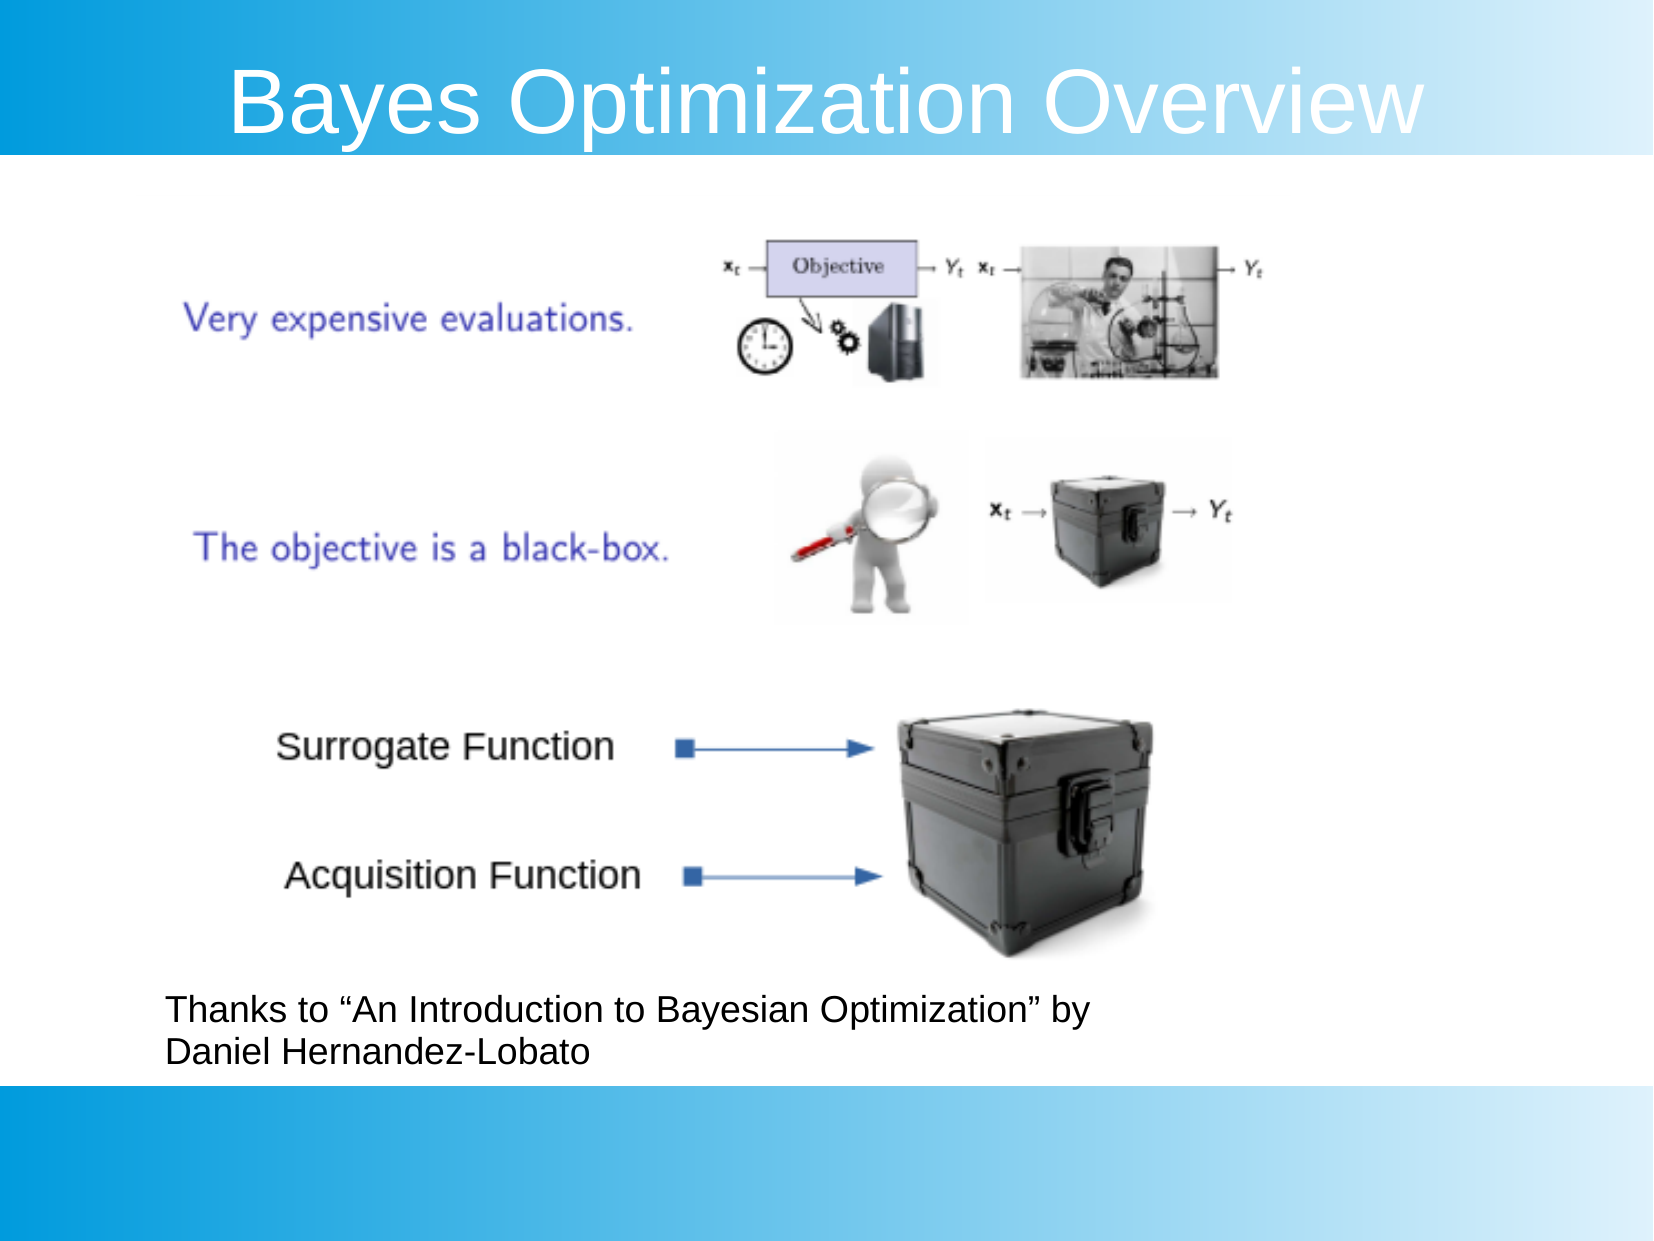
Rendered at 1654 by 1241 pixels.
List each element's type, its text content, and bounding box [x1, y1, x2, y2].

title Bayes Optimization Overview [82, 49, 1571, 155]
picture [136, 194, 1291, 1018]
text_box Thanks to “An Introduction to Bayesian Optimization” by Daniel Hernandez-Lobato [150, 981, 1156, 1081]
